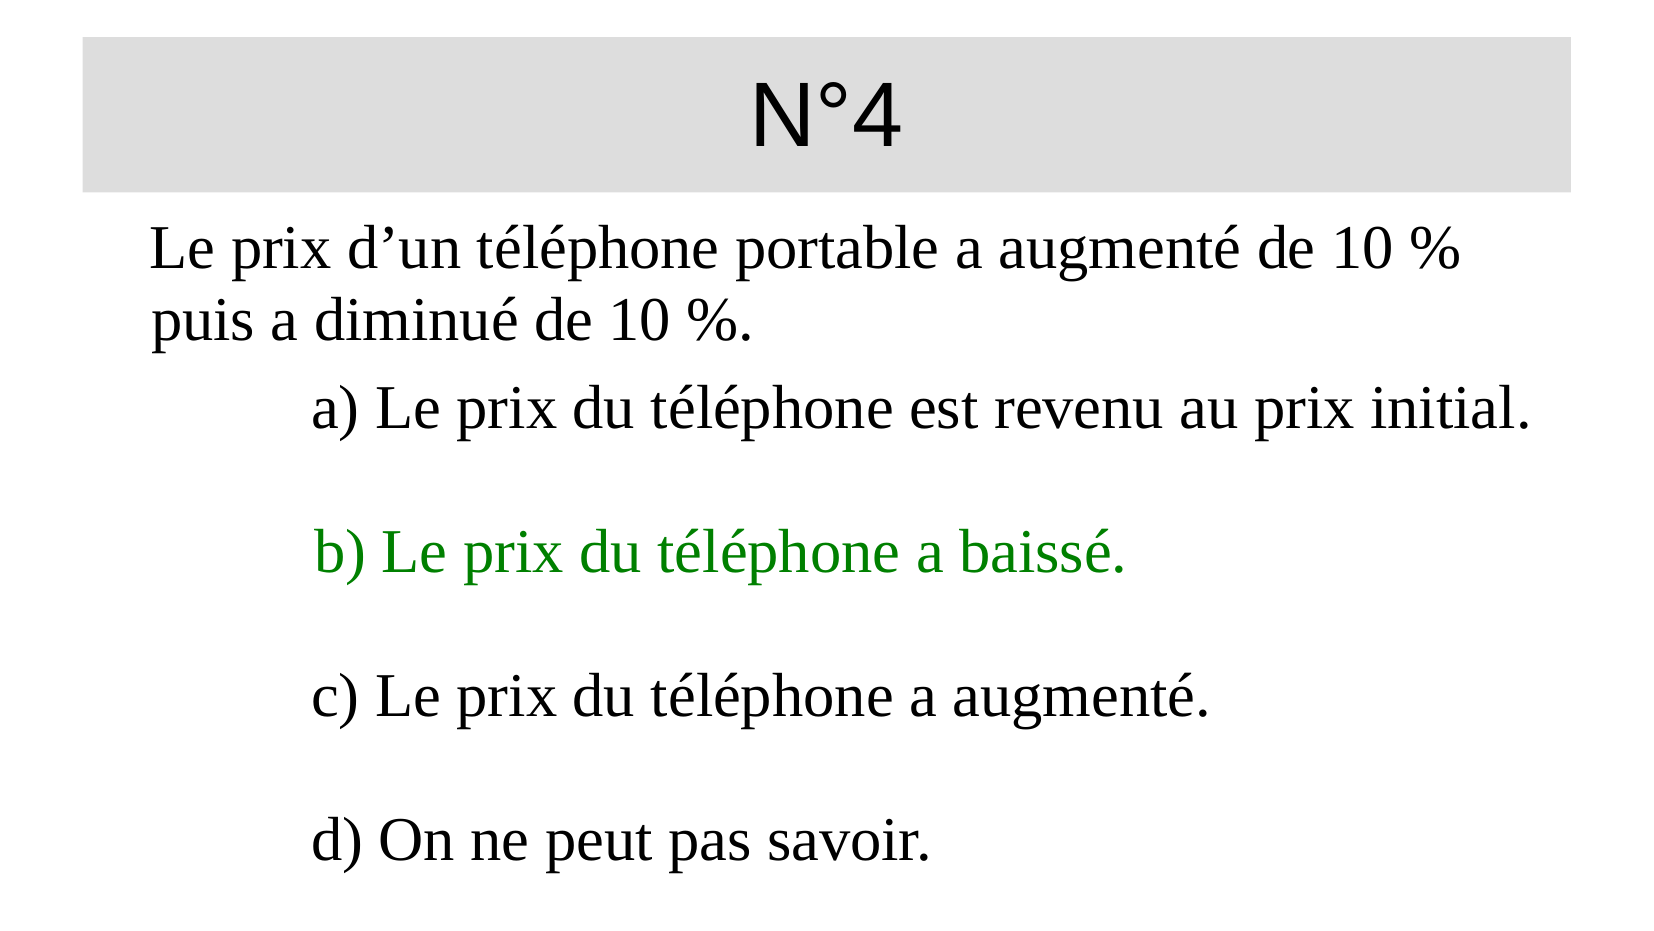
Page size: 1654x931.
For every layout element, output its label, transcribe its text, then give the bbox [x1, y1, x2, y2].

chart [141, 212, 1473, 354]
title N°4 [82, 37, 1571, 193]
chart [295, 372, 1542, 875]
